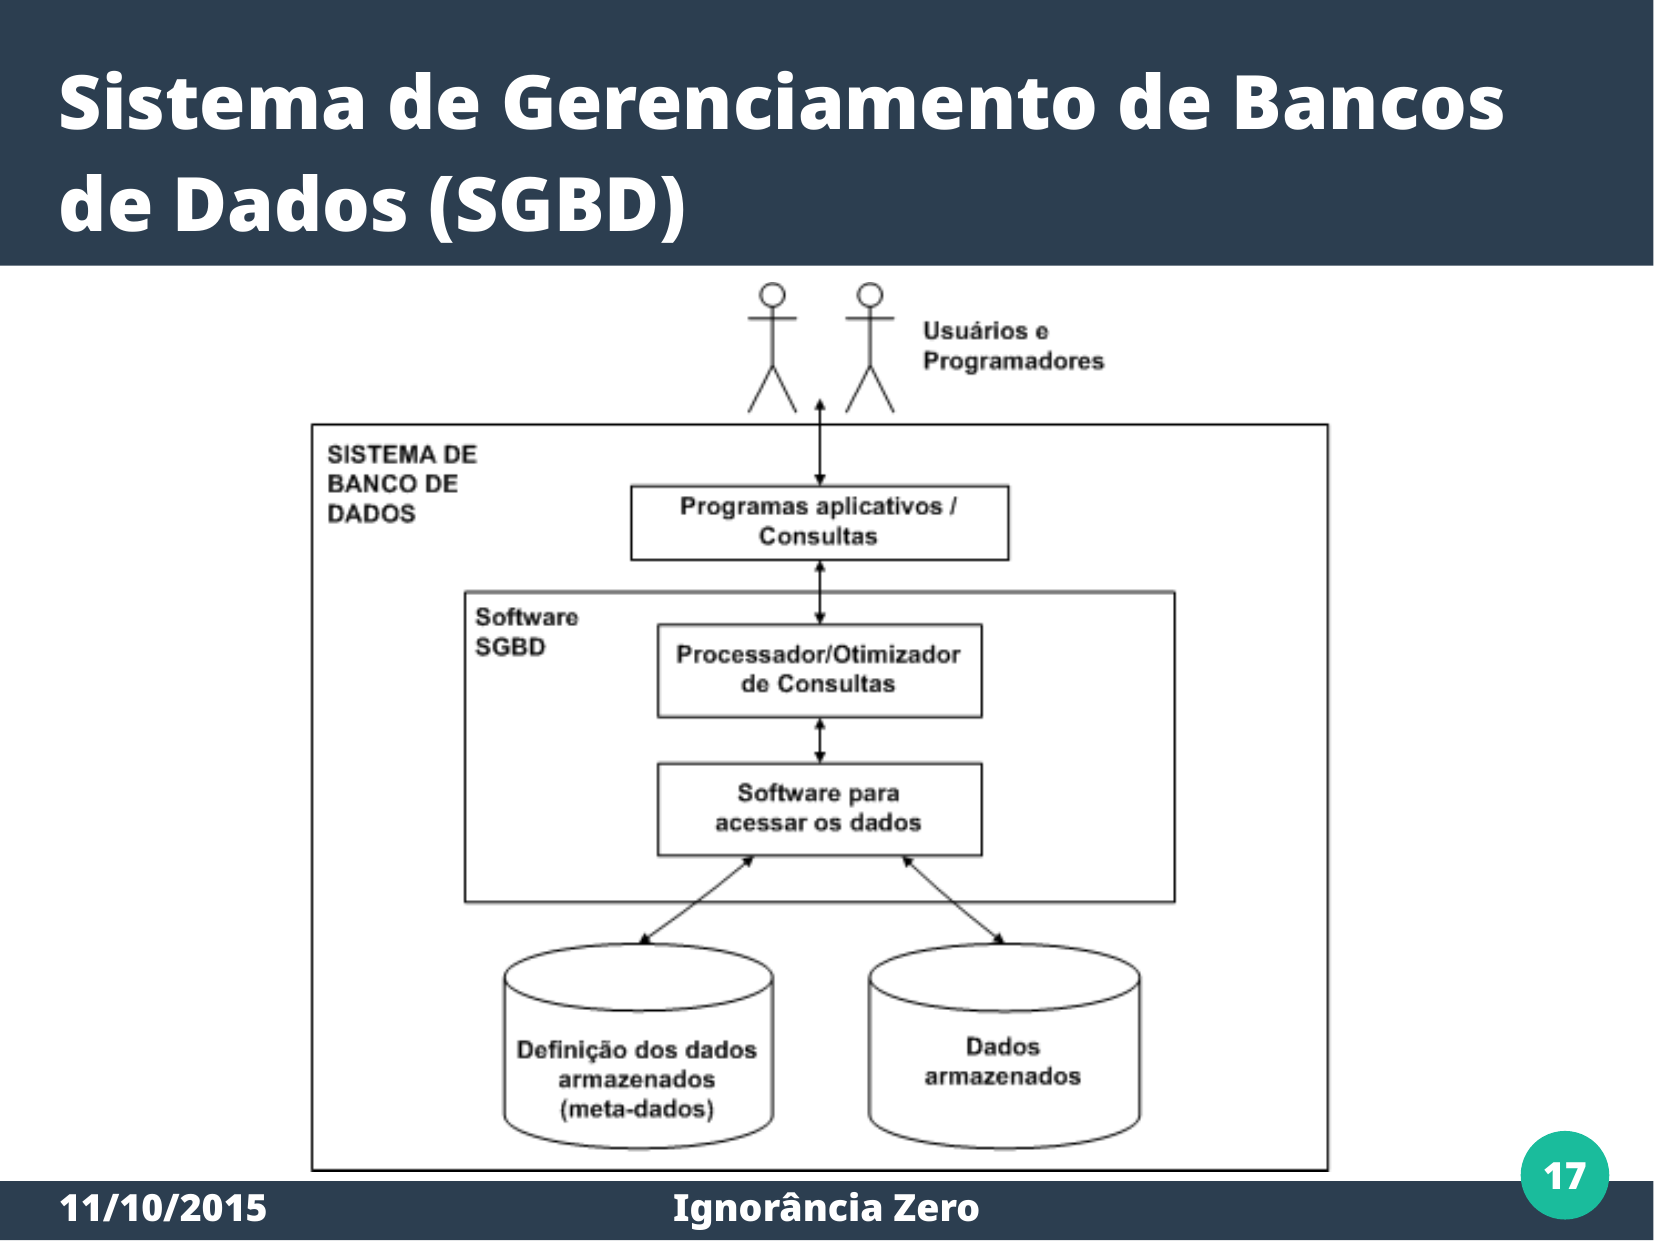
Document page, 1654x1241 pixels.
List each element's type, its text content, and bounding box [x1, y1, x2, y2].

picture [265, 282, 1376, 1172]
title Sistema de Gerenciamento de Bancos de Dados (SGBD) [59, 49, 1595, 207]
